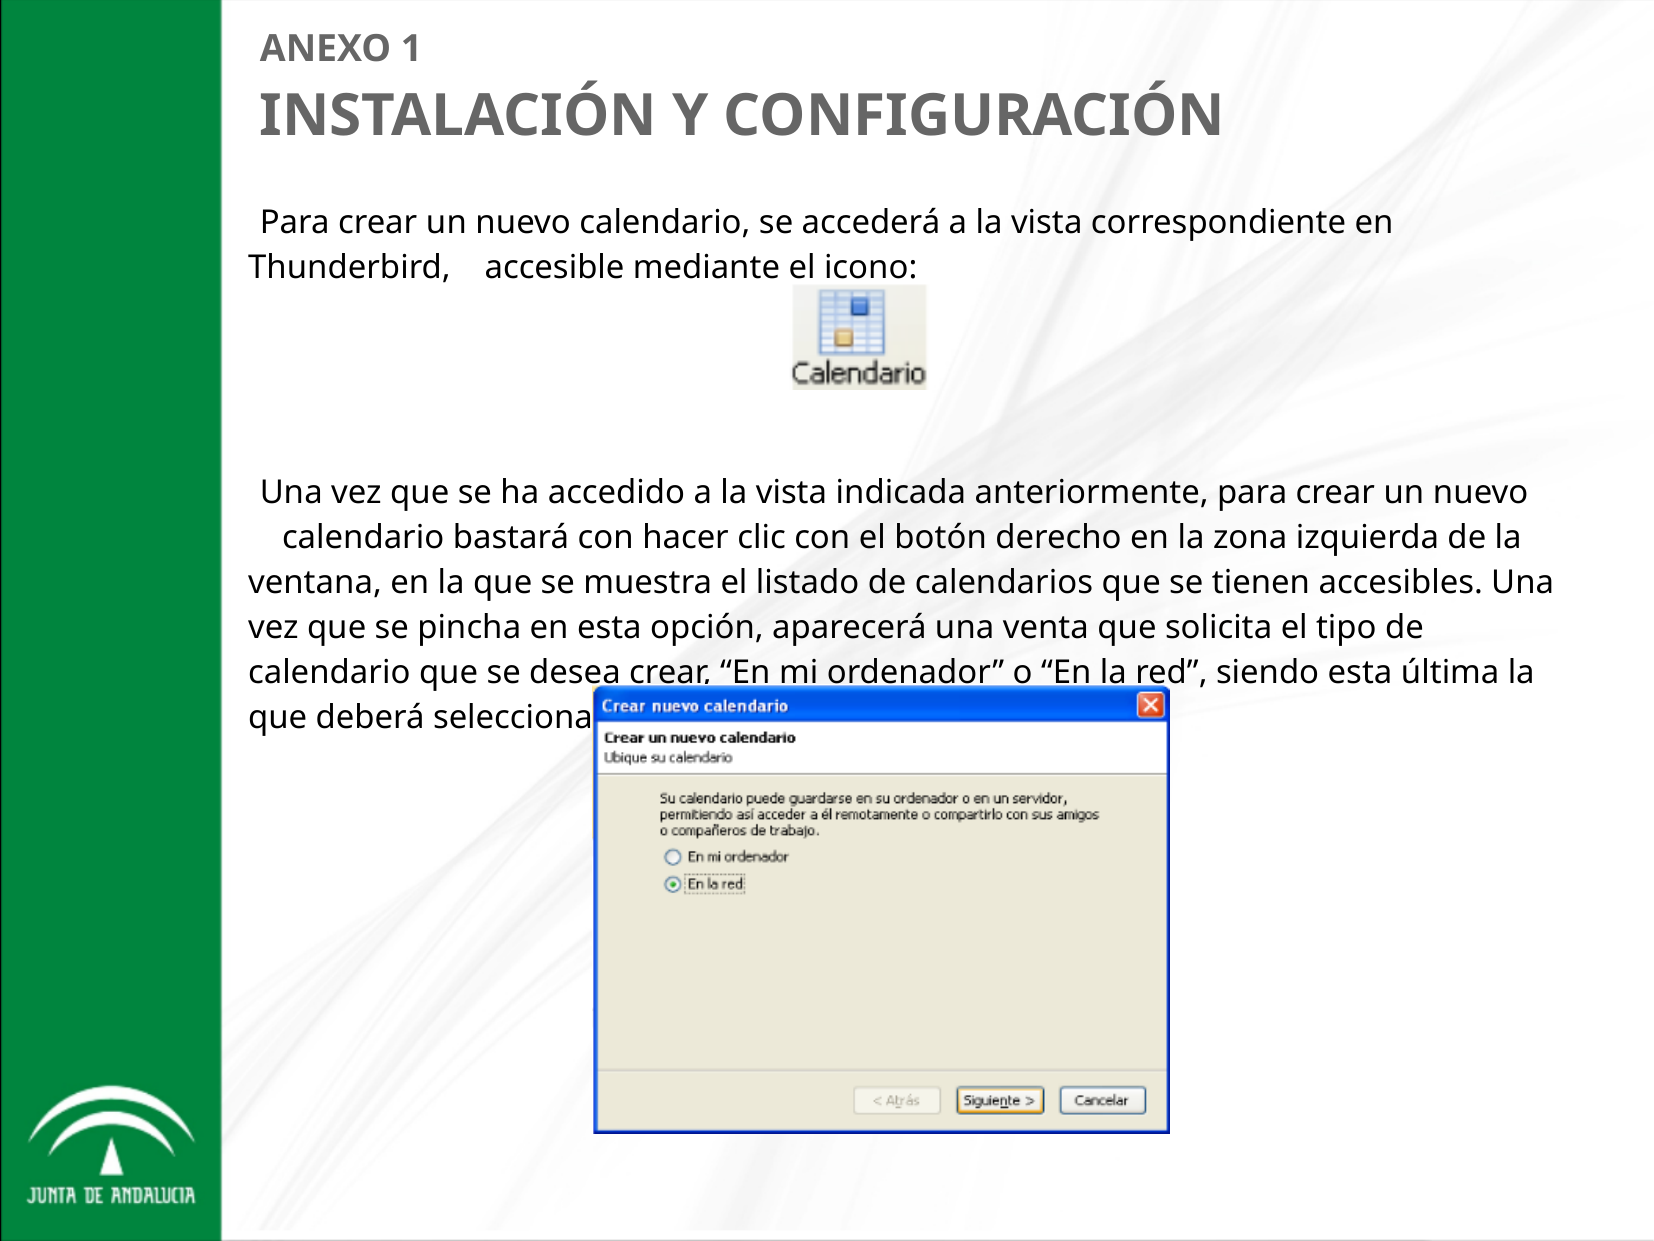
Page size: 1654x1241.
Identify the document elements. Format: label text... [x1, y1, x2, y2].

title ANEXO 1 INSTALACIÓN Y CONFIGURACIÓN [259, 30, 1577, 143]
list Para crear un nuevo calendario, se accederá a la vista correspondiente en Thunderbird, accesible mediante el icono: Una vez que se ha accedido a la vista indicada anteriormente, para crear un nuevo calendario bastará con hacer clic con el botón derecho en la zona izquierda de la ventana, en la que se muestra el listado de calendarios que se tienen accesibles. Una vez que se pincha en esta opción, aparecerá una venta que solicita el tipo de calendario que se desea crear, “En mi ordenador” o “En la red”, siendo esta última la que deberá seleccionarse: [248, 153, 1565, 1217]
picture [0, 0, 1654, 1241]
